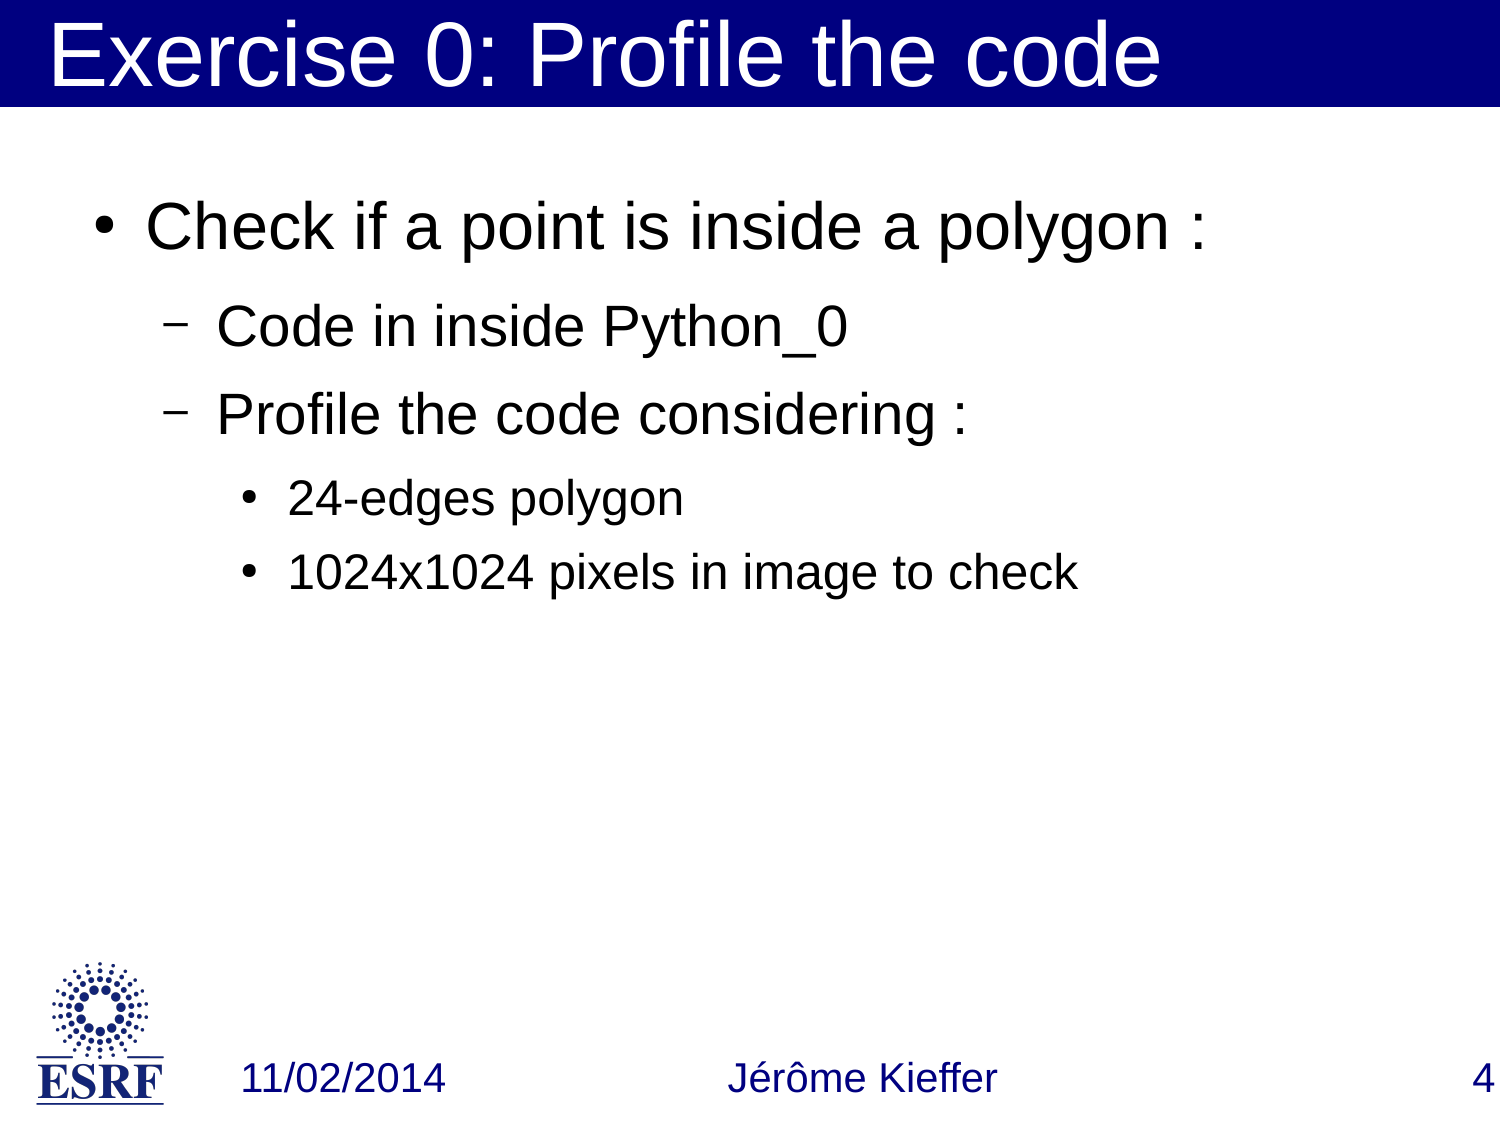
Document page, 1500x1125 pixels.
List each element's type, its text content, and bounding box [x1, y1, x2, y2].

title Exercise 0: Profile the code [47, 3, 1500, 107]
picture [29, 956, 171, 1111]
list Check if a point is inside a polygon : Code in inside Python_0 Profile the code considering : 24-edges polygon 1024x1024 pixels in image to check [75, 188, 1395, 916]
